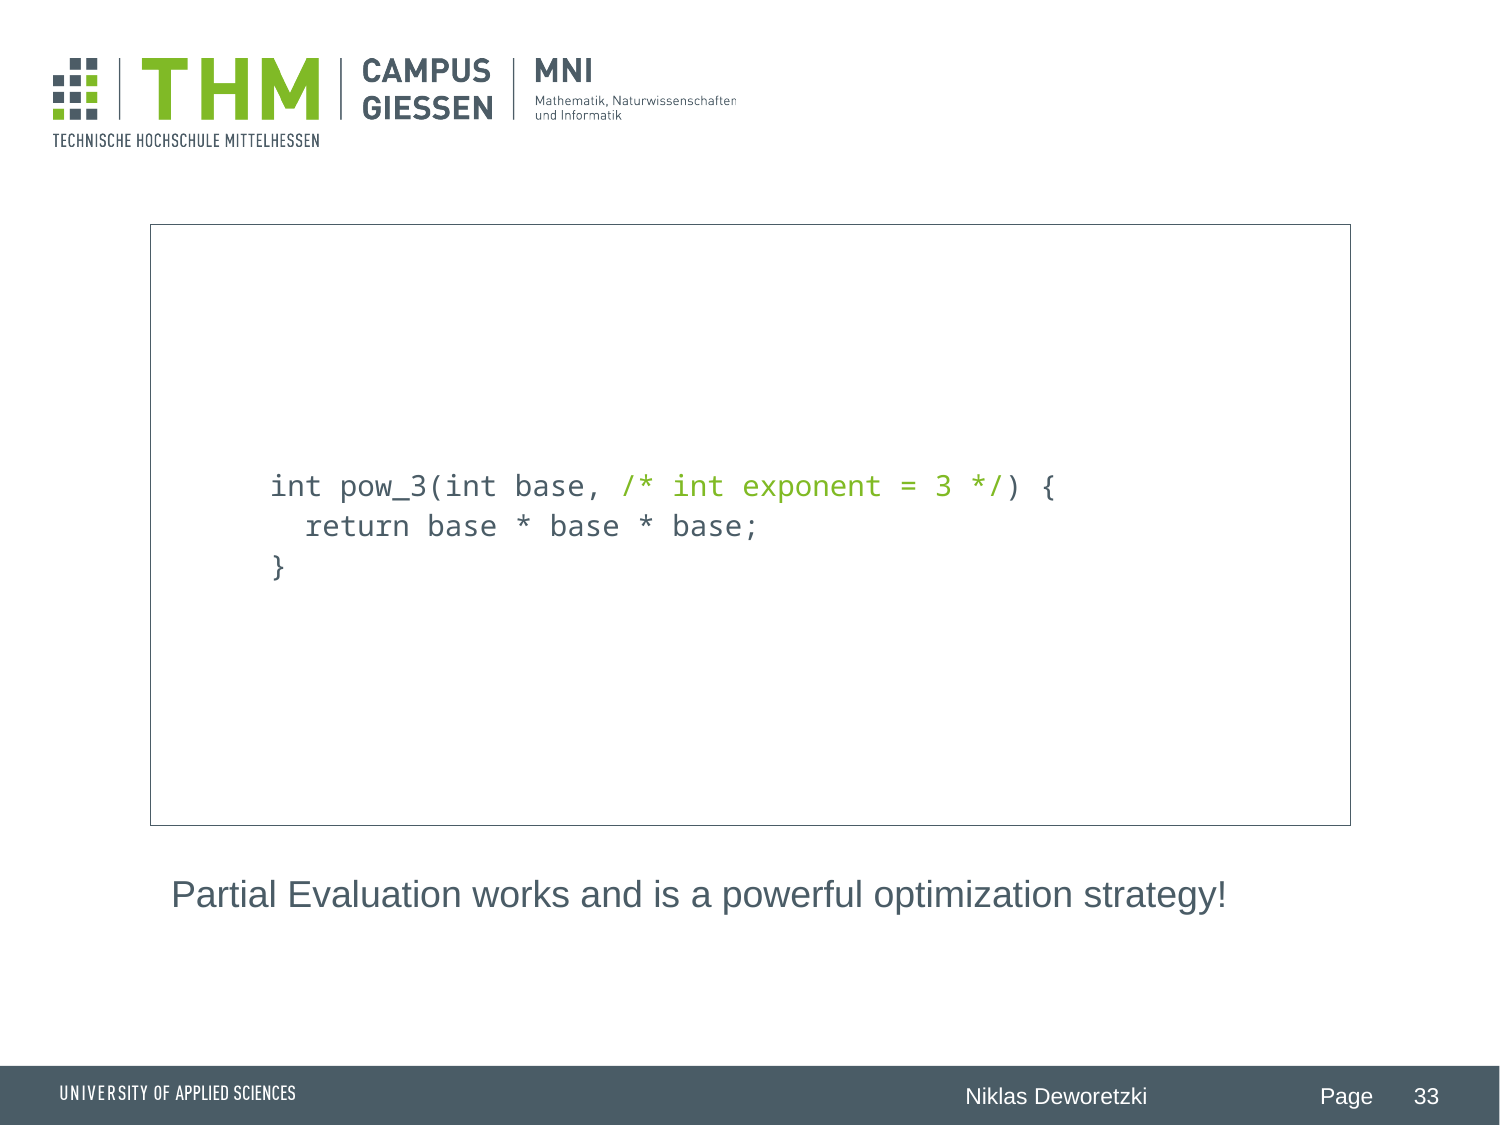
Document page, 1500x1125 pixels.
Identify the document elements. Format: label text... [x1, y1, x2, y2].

text_box int pow_3(int base, /* int exponent = 3 */) { return base * base * base; } [150, 224, 1351, 826]
picture [59, 1082, 296, 1104]
picture [53, 58, 736, 147]
list Partial Evaluation works and is a powerful optimization strategy! [150, 862, 1351, 955]
slide_number <number> [1376, 1073, 1455, 1118]
